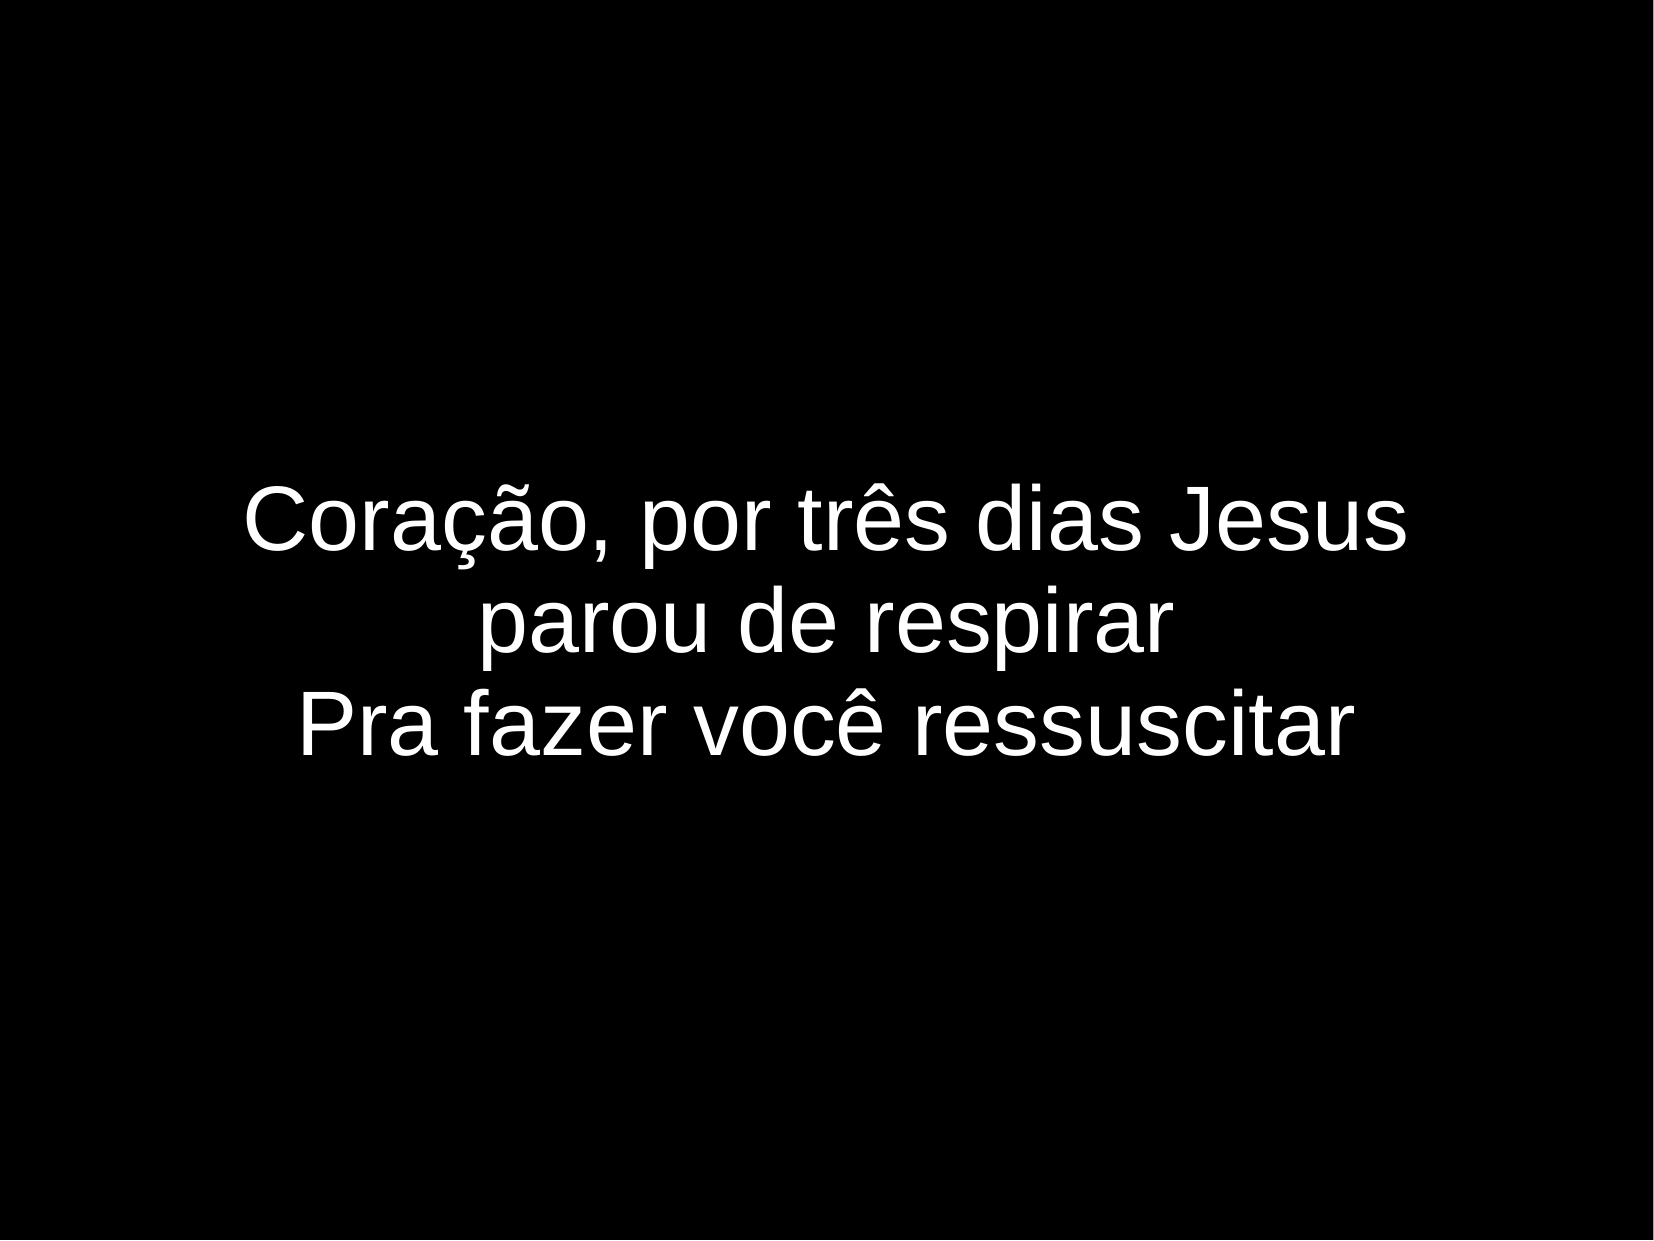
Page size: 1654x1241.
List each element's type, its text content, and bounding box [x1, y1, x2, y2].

subtitle Coração, por três dias Jesus parou de respirar Pra fazer você ressuscitar [82, 49, 1571, 1193]
